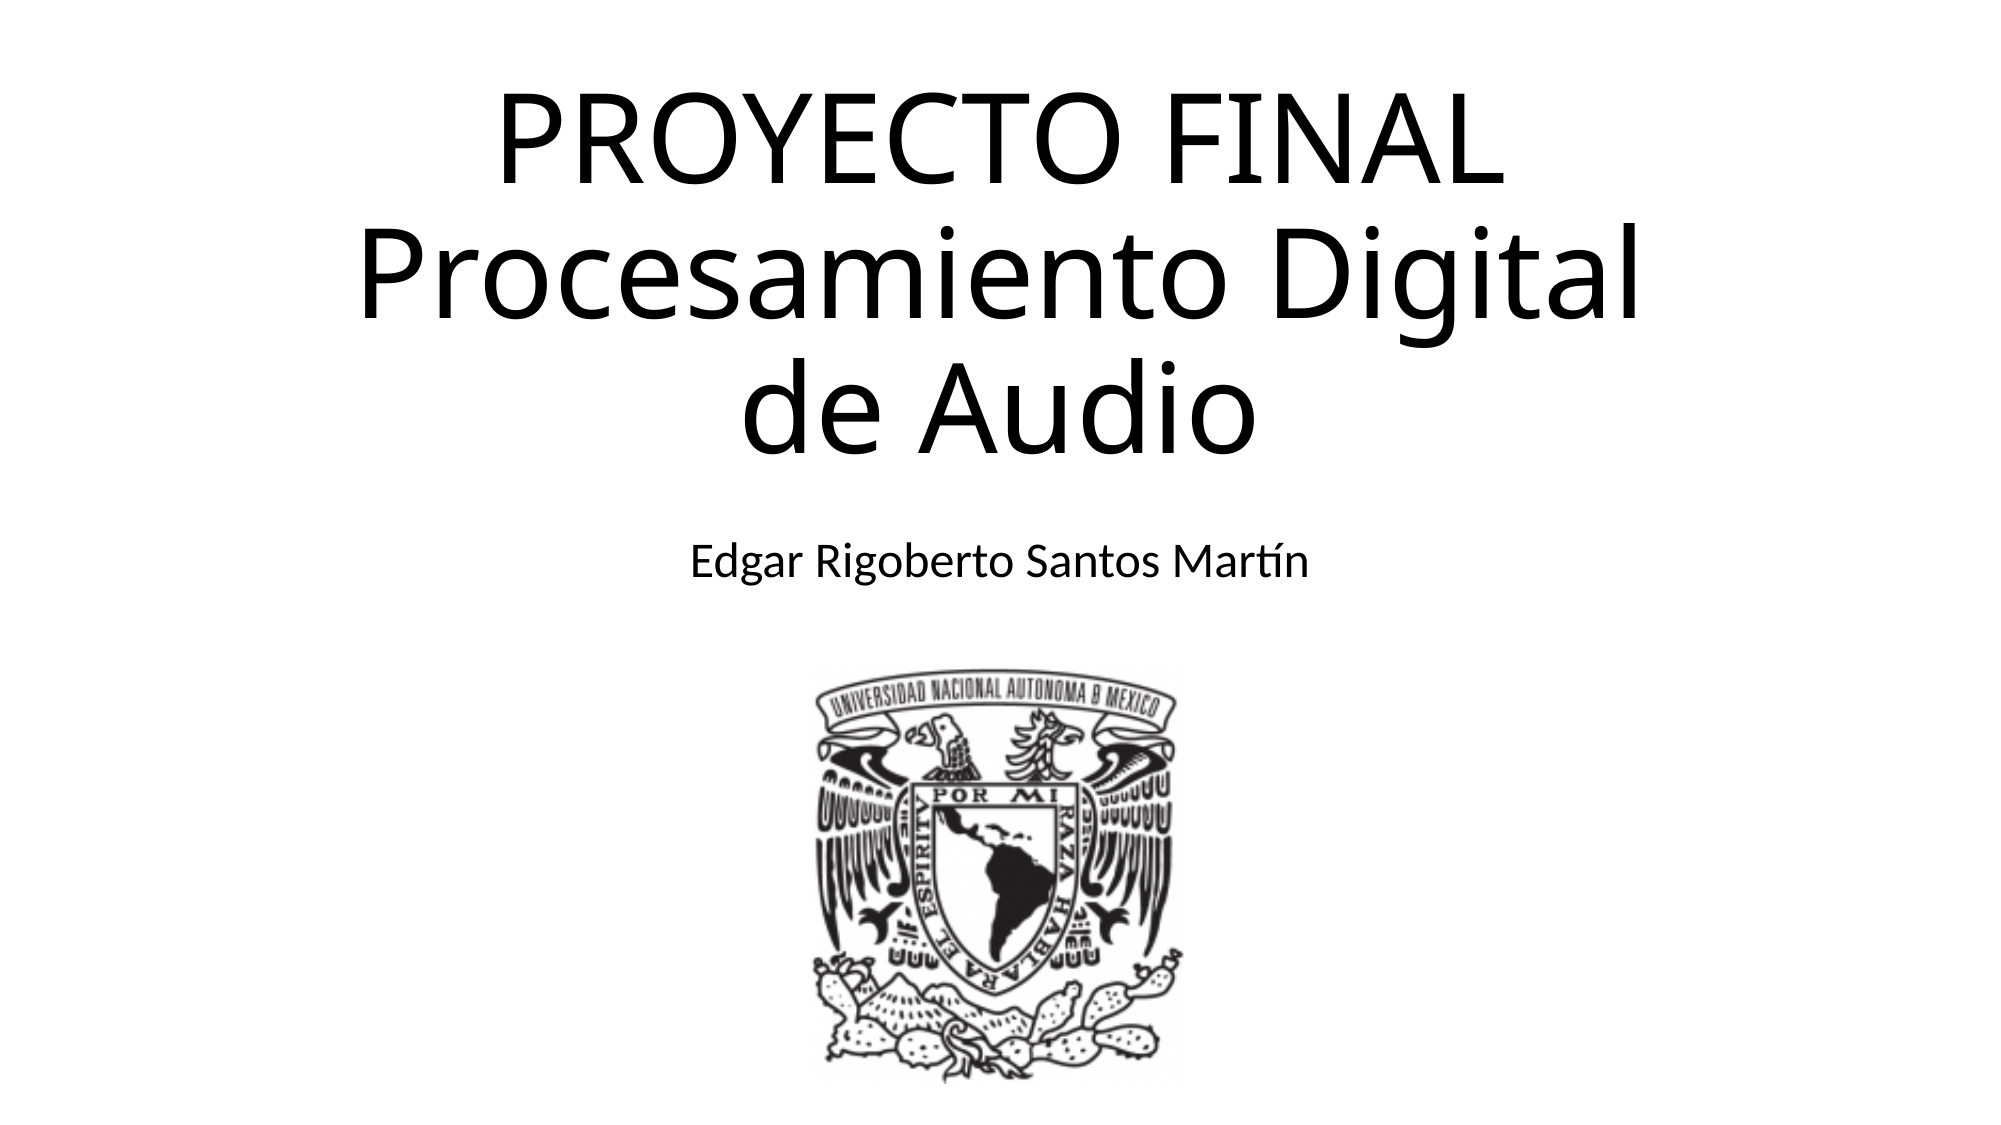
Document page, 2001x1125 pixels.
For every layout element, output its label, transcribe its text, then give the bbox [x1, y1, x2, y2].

title PROYECTO FINAL Procesamiento Digital de Audio [249, 16, 1750, 489]
subtitle Edgar Rigoberto Santos Martín [249, 527, 1750, 651]
picture [791, 668, 1207, 1084]
